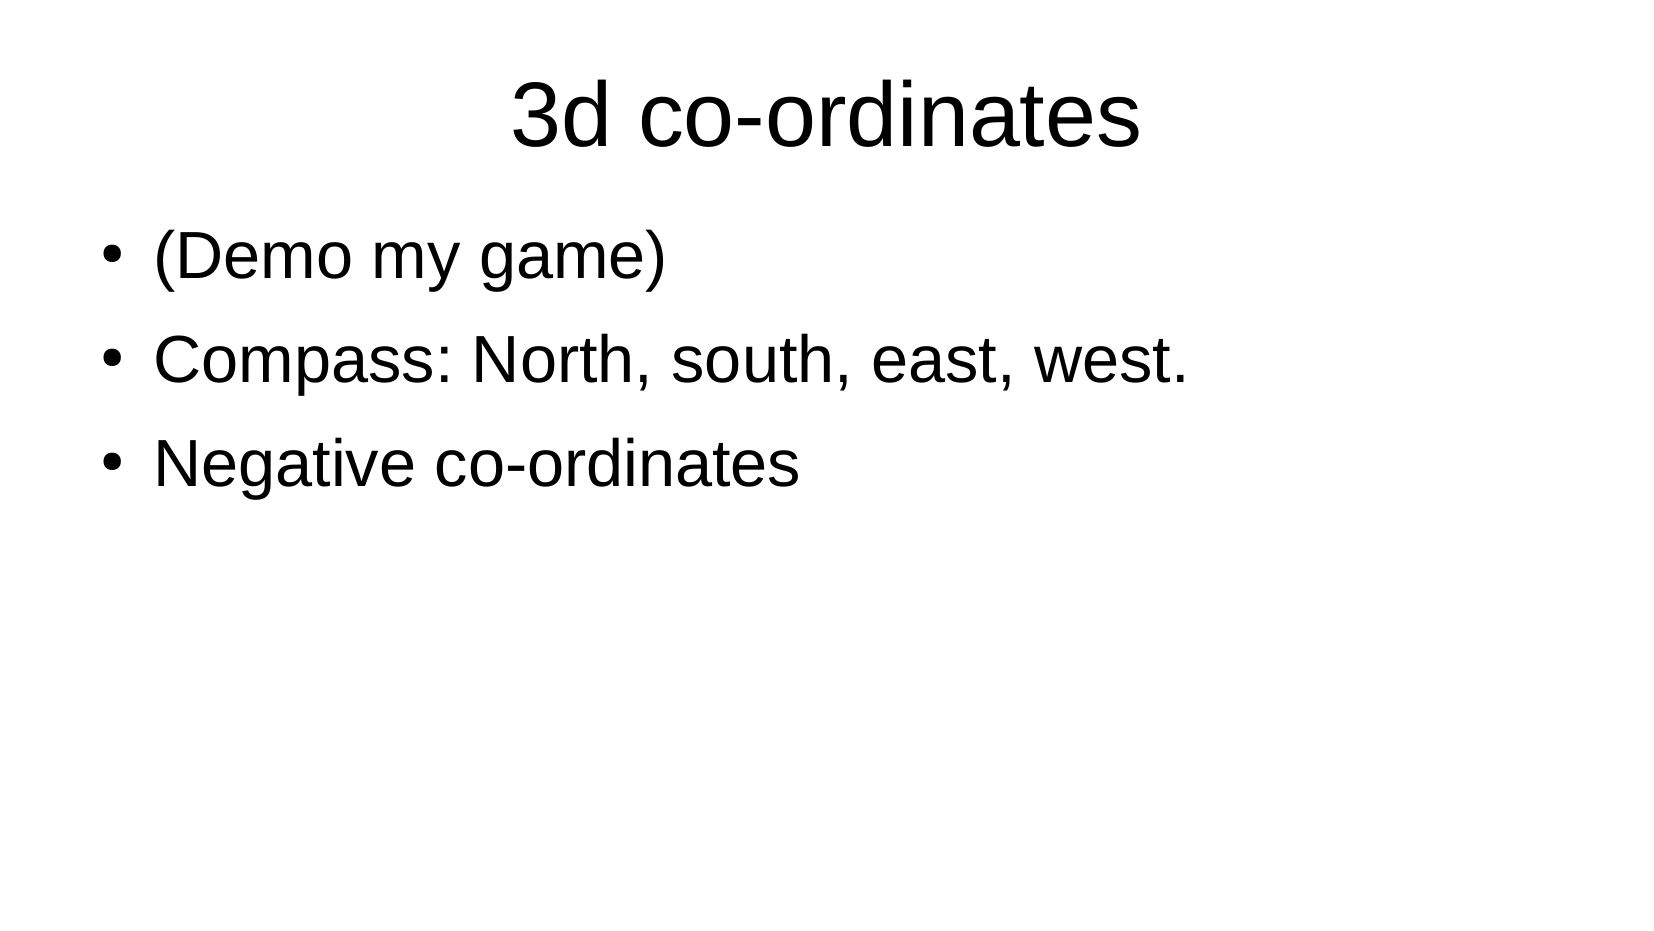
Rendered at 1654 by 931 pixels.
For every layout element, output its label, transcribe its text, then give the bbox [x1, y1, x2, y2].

title 3d co-ordinates [82, 37, 1571, 193]
list (Demo my game) Compass: North, south, east, west. Negative co-ordinates [82, 217, 1571, 758]
